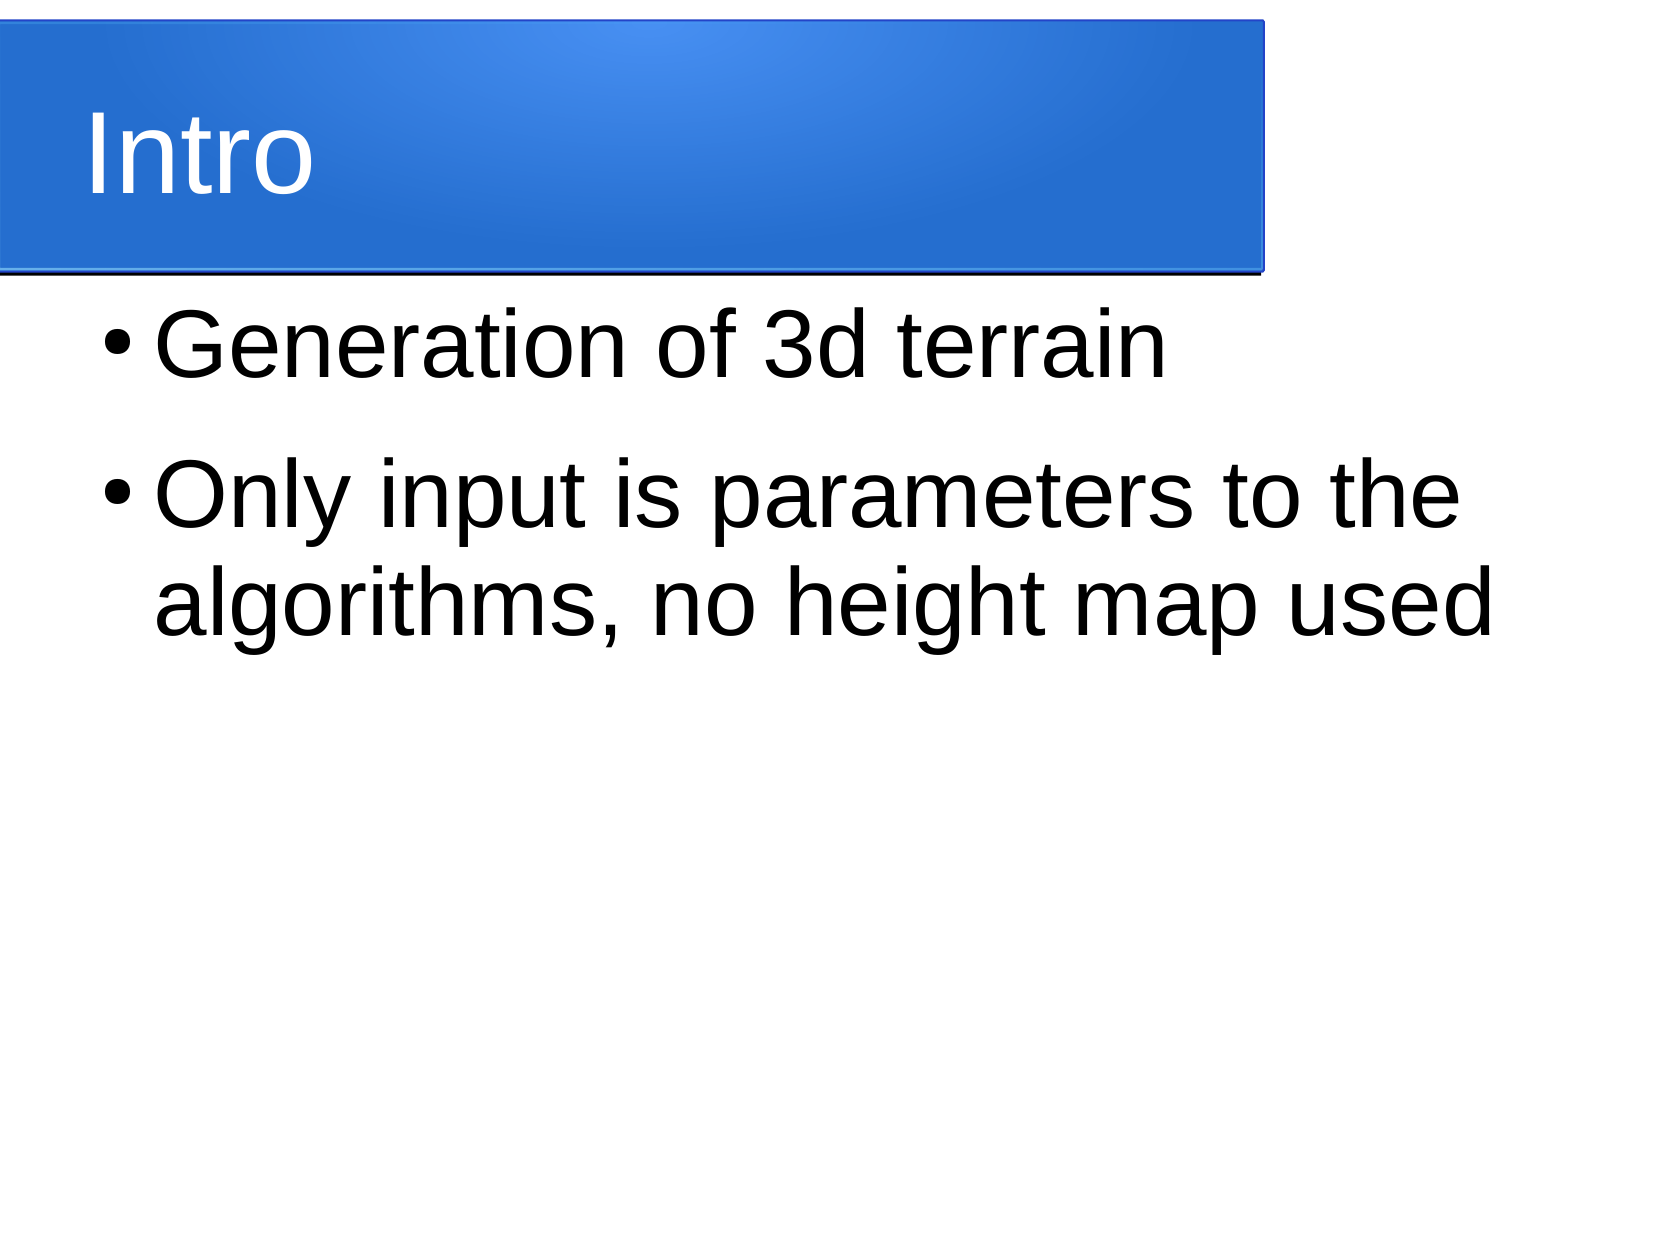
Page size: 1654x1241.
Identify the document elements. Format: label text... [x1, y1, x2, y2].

title Intro [82, 49, 1250, 257]
list Generation of 3d terrain Only input is parameters to the algorithms, no height map used [82, 290, 1538, 1010]
